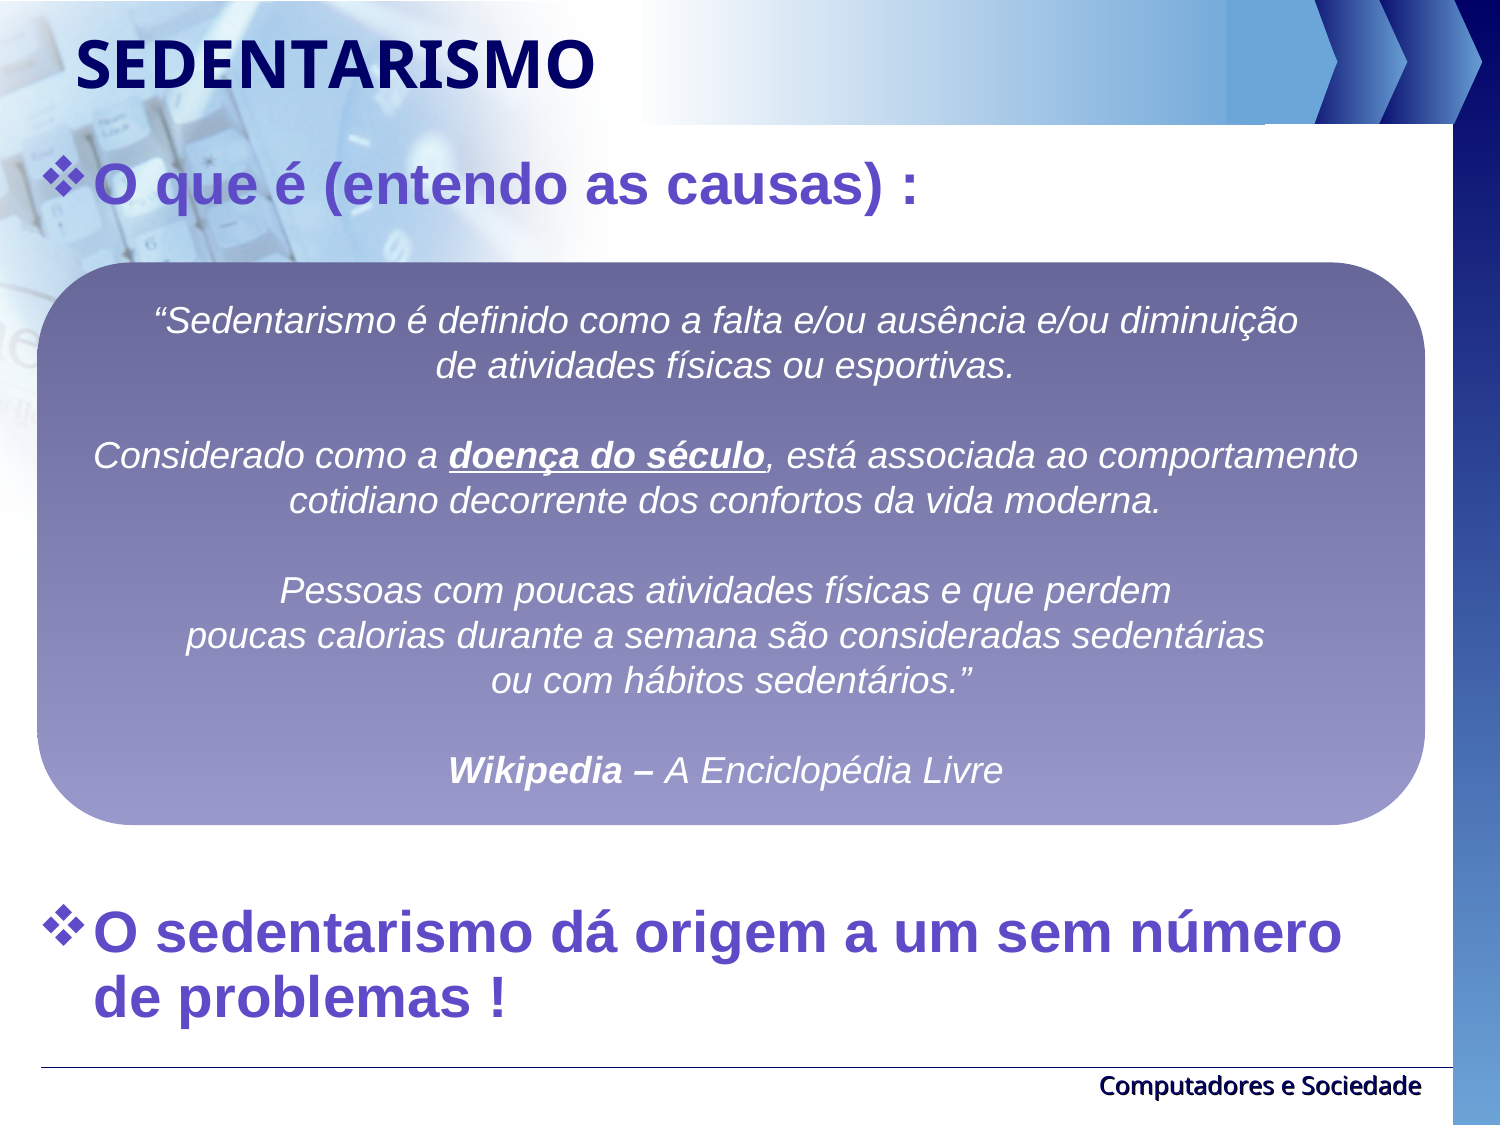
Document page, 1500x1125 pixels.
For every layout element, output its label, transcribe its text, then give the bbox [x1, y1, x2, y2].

title SEDENTARISMO [75, 0, 1300, 150]
text_box “Sedentarismo é definido como a falta e/ou ausência e/ou diminuição de atividades físicas ou esportivas. Considerado como a doença do século, está associada ao comportamento cotidiano decorrente dos confortos da vida moderna. Pessoas com poucas atividades físicas e que perdem poucas calorias durante a semana são consideradas sedentárias ou com hábitos sedentários.” Wikipedia – A Enciclopédia Livre [37, 263, 1426, 826]
list O sedentarismo dá origem a um sem número de problemas ! [37, 900, 1388, 1034]
list O que é (entendo as causas) : [37, 151, 1388, 263]
